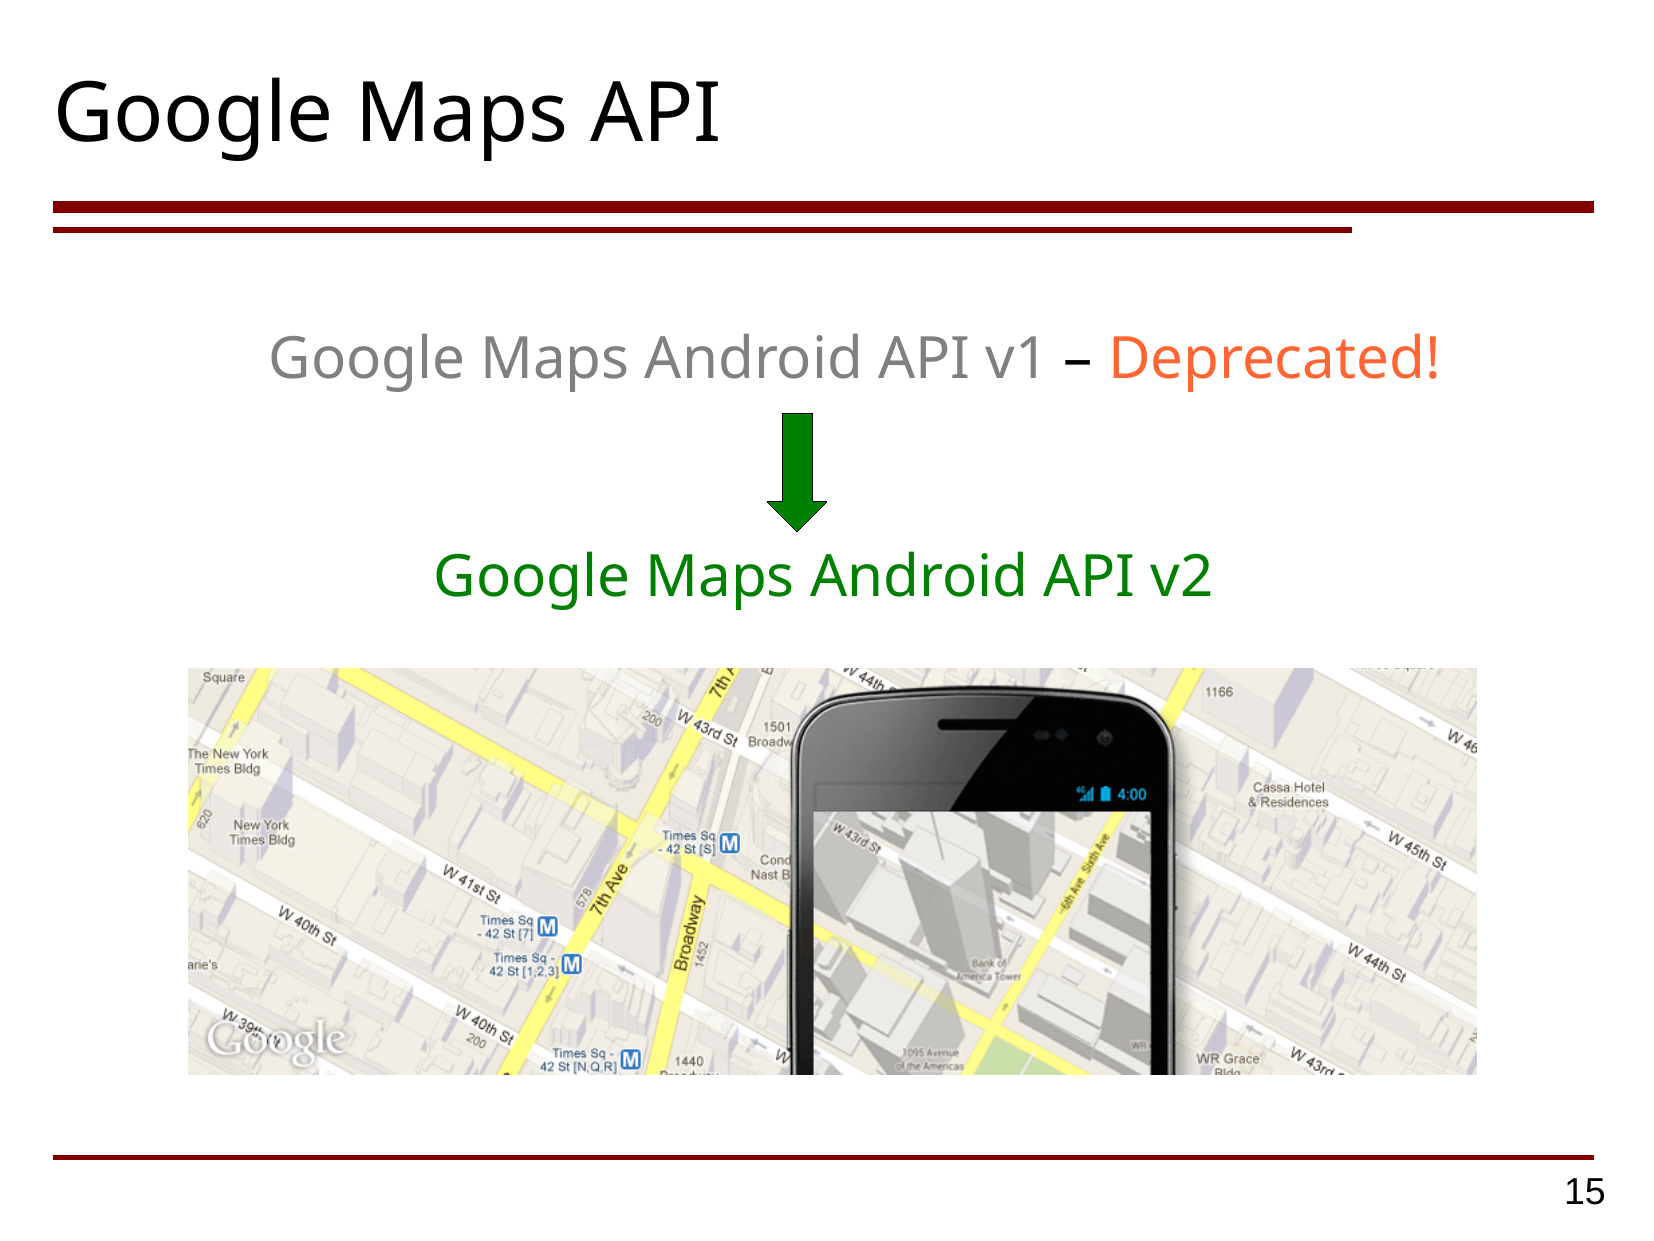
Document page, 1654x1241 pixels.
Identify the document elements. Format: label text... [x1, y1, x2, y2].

text_box Google Maps Android API v1 – Deprecated! [253, 308, 1416, 402]
text_box [767, 413, 827, 532]
picture [188, 668, 1477, 1075]
subtitle Google Maps API [53, 48, 1542, 172]
text_box <número> [35, 1163, 1654, 1221]
text_box Google Maps Android API v2 [419, 527, 1202, 621]
